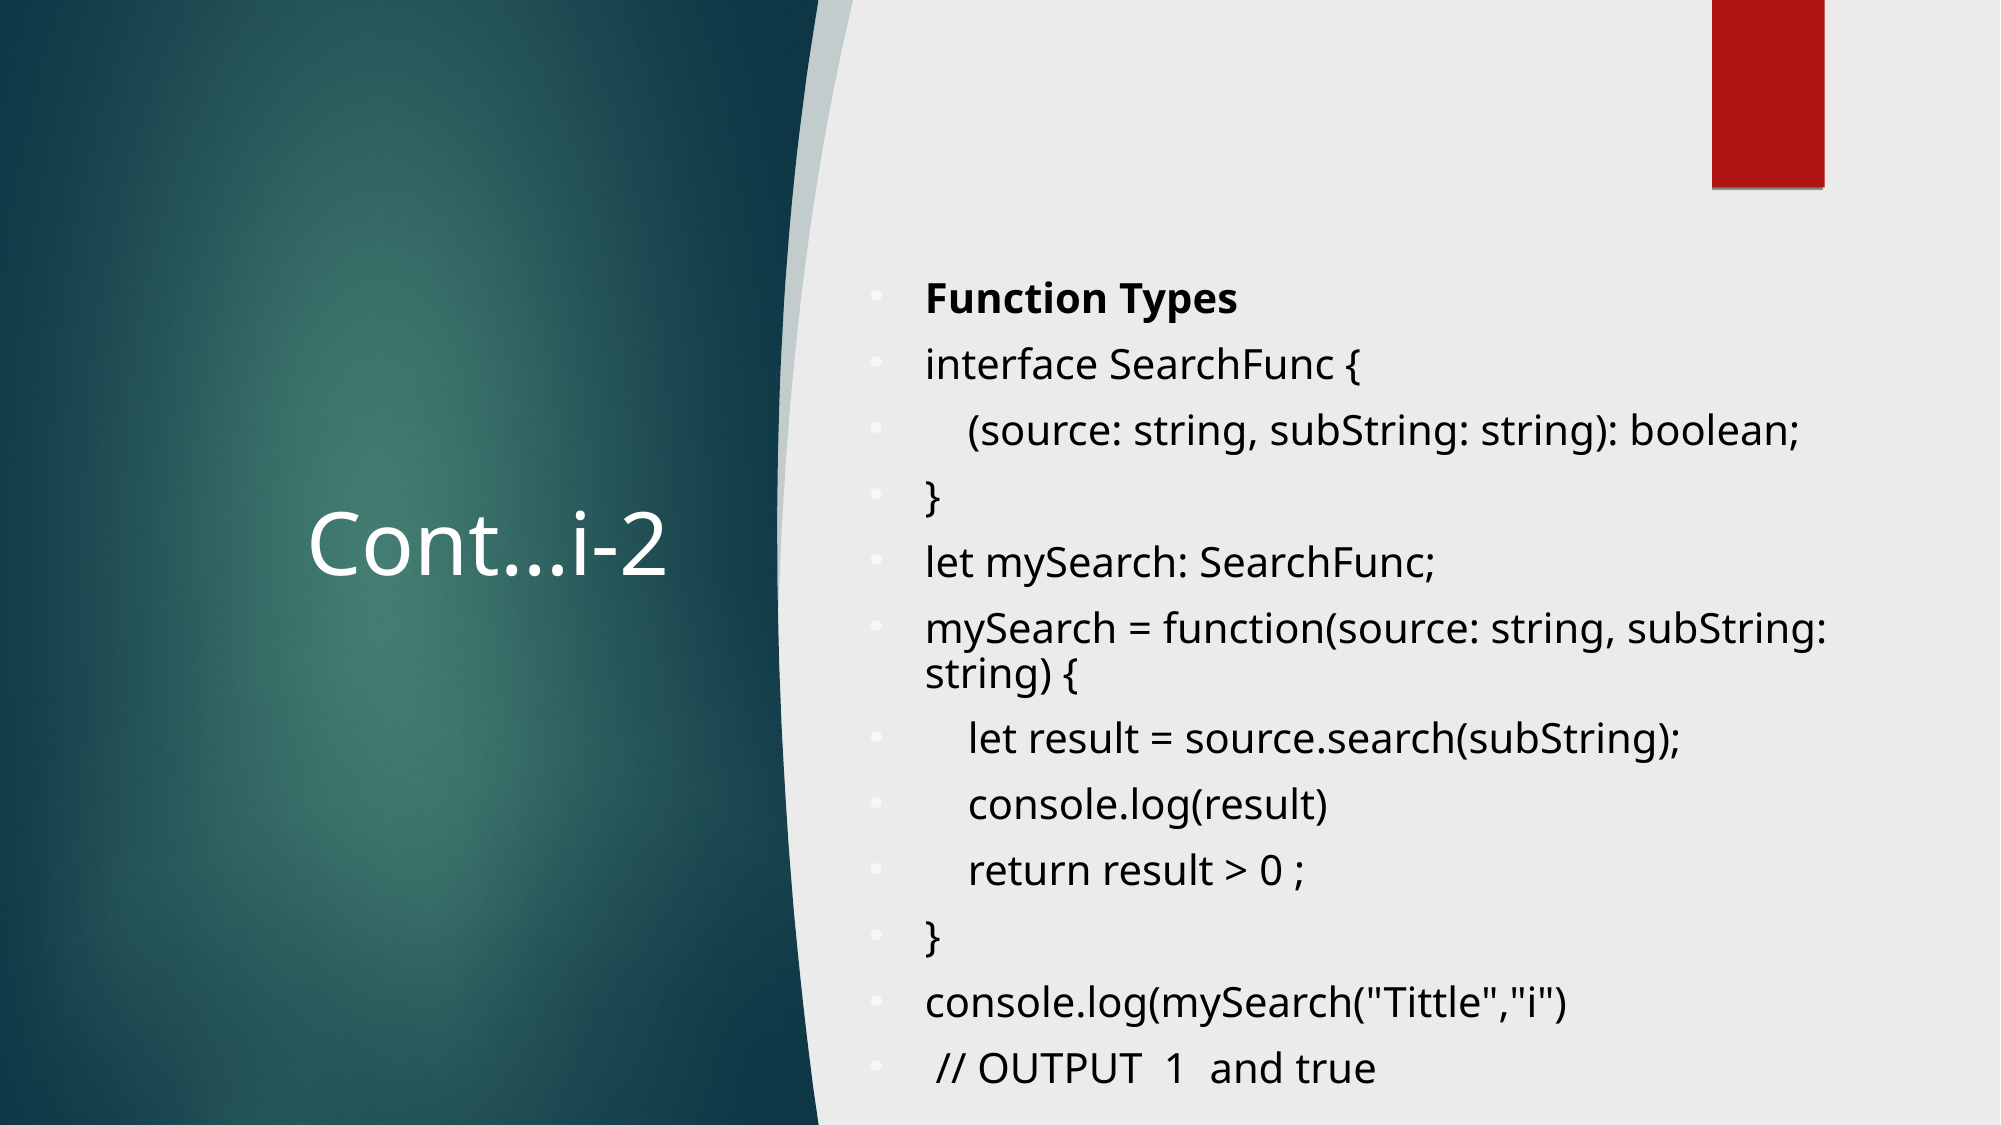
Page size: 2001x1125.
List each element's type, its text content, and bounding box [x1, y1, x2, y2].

list Function Types interface SearchFunc { (source: string, subString: string): boolean; } let mySearch: SearchFunc; mySearch = function(source: string, subString: string) { let result = source.search(subString); console.log(result) return result > 0 ; } console.log(mySearch("Tittle","i") // OUTPUT 1 and true [853, 270, 1915, 1125]
title Cont…i-2 [107, 270, 685, 1004]
text_box [0, 0, 2000, 1125]
